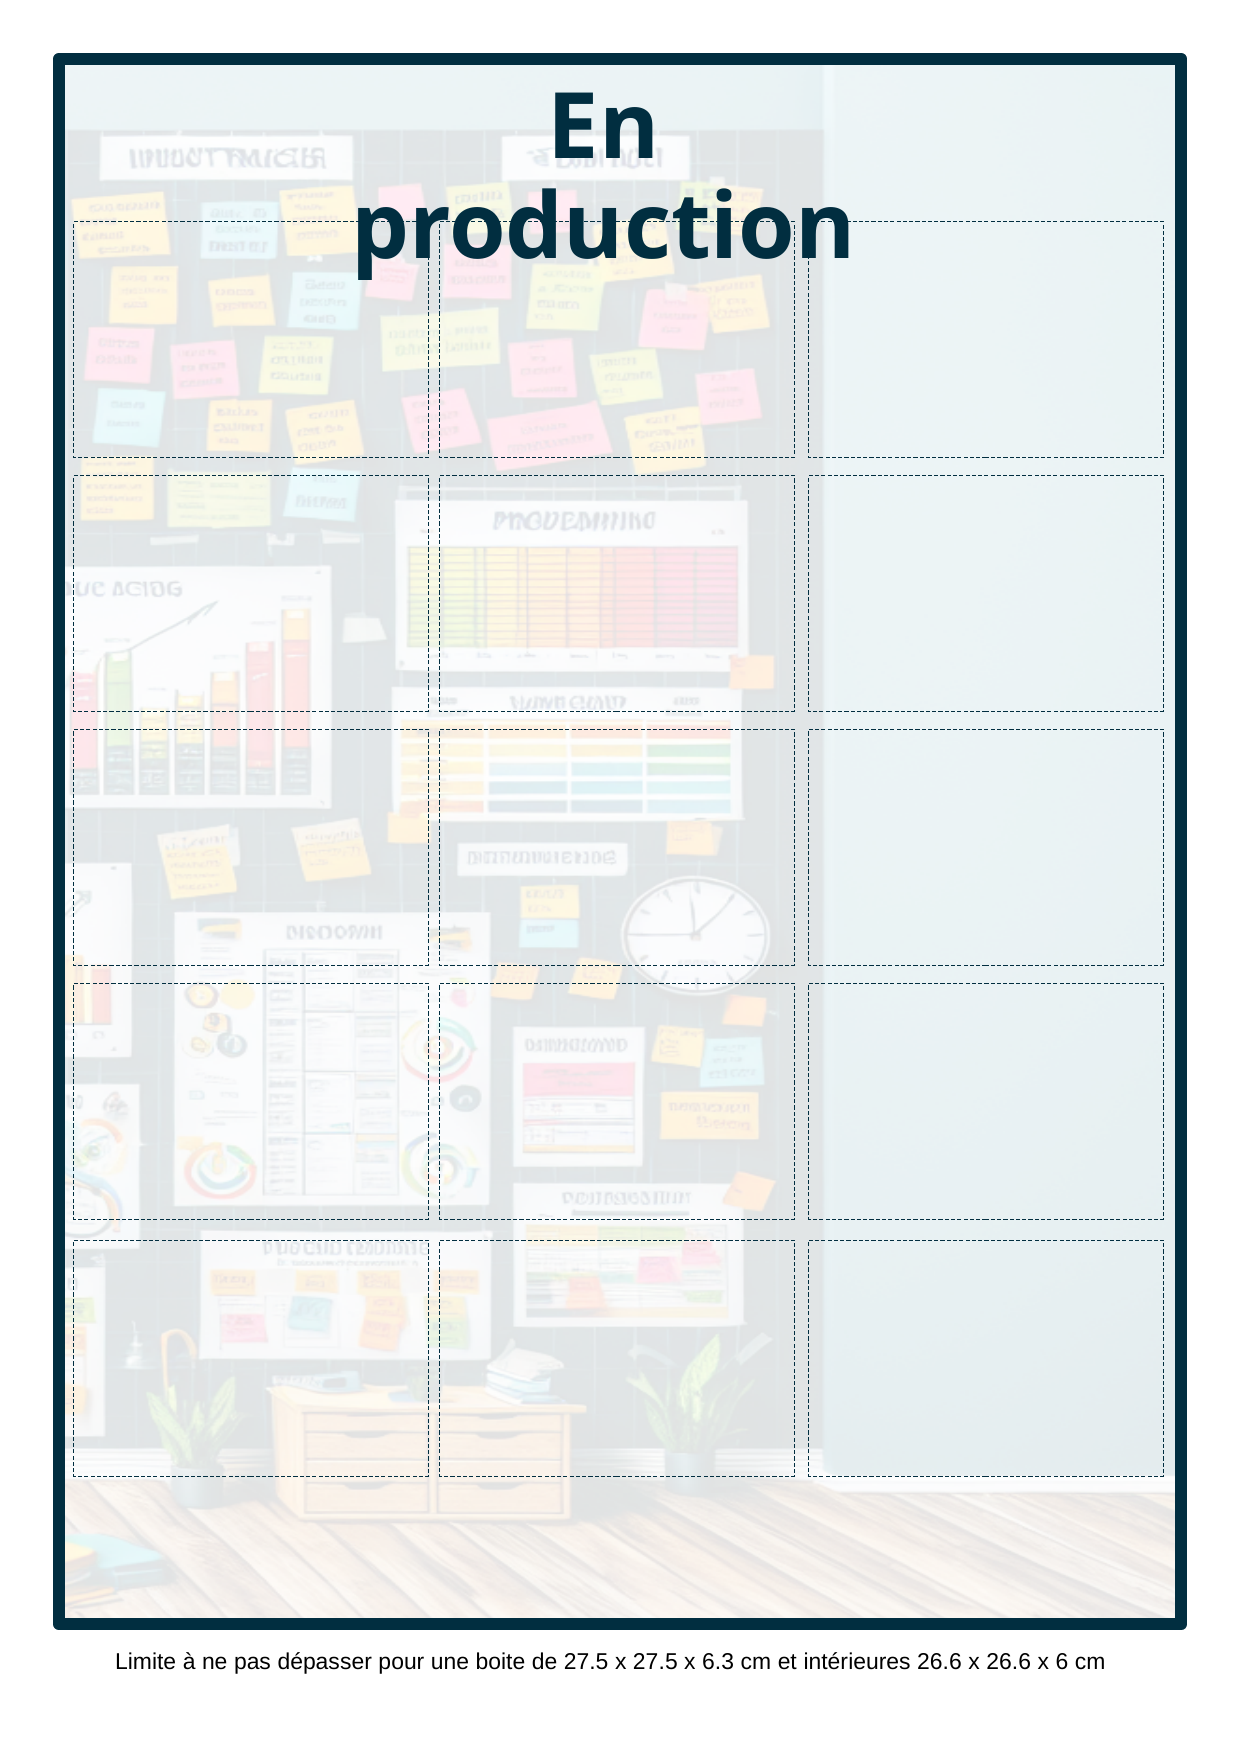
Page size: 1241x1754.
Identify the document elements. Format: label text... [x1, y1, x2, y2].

picture [66, 66, 1174, 1617]
text_box Limite à ne pas dépasser pour une boite de 27.5 x 27.5 x 6.3 cm et intérieures 26.6 x 26.6 x 6 cm [100, 1641, 1164, 1701]
text_box En production [336, 70, 957, 178]
